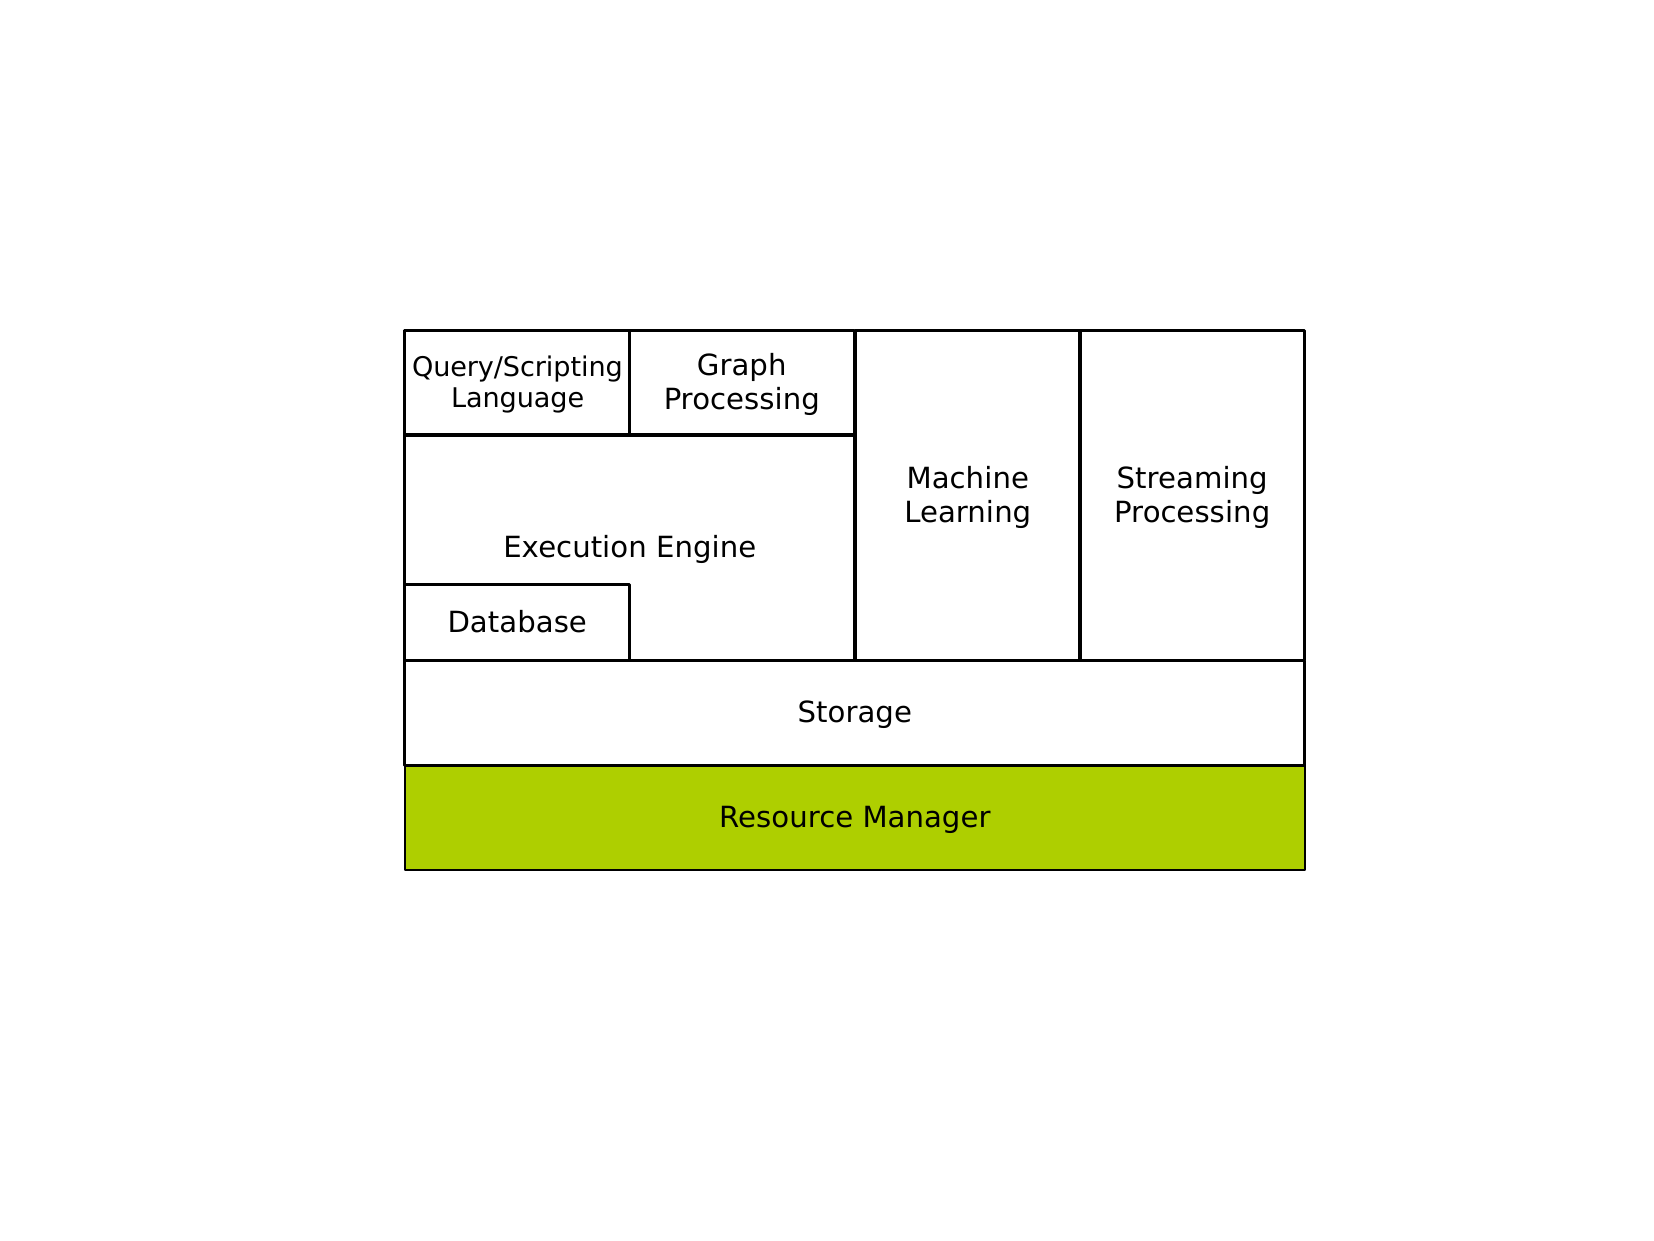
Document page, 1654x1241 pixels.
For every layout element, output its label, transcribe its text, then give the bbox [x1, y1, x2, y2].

text_box Streaming Processing [1079, 330, 1305, 661]
text_box Storage [404, 661, 1305, 766]
text_box Graph Processing [629, 330, 855, 436]
text_box Resource Manager [405, 765, 1306, 871]
text_box Query/Scripting Language [404, 330, 629, 436]
text_box Machine Learning [855, 330, 1079, 661]
text_box Execution Engine [404, 436, 855, 661]
